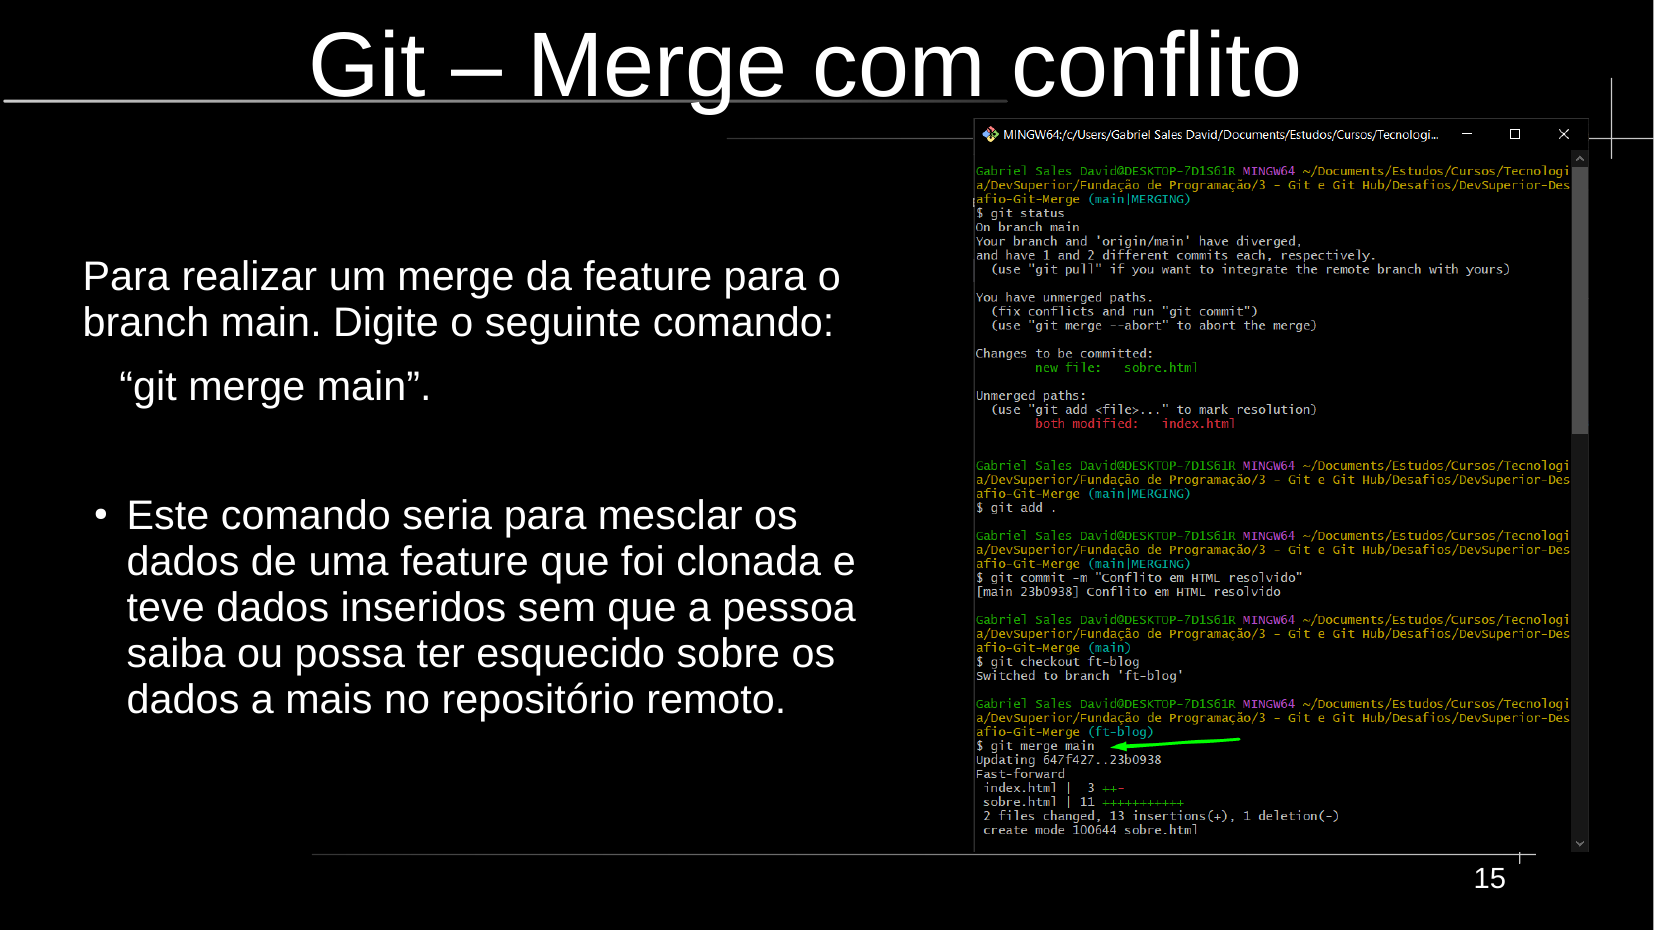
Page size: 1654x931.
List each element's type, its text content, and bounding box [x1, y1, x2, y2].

picture [973, 118, 1589, 852]
title Git – Merge com conflito [23, 11, 1589, 119]
list Para realizar um merge da feature para o branch main. Digite o seguinte comando: “git merge main”. Este comando seria para mesclar os dados de uma feature que foi clonada e teve dados inseridos sem que a pessoa saiba ou possa ter esquecido sobre os dados a mais no repositório remoto. [82, 217, 878, 758]
